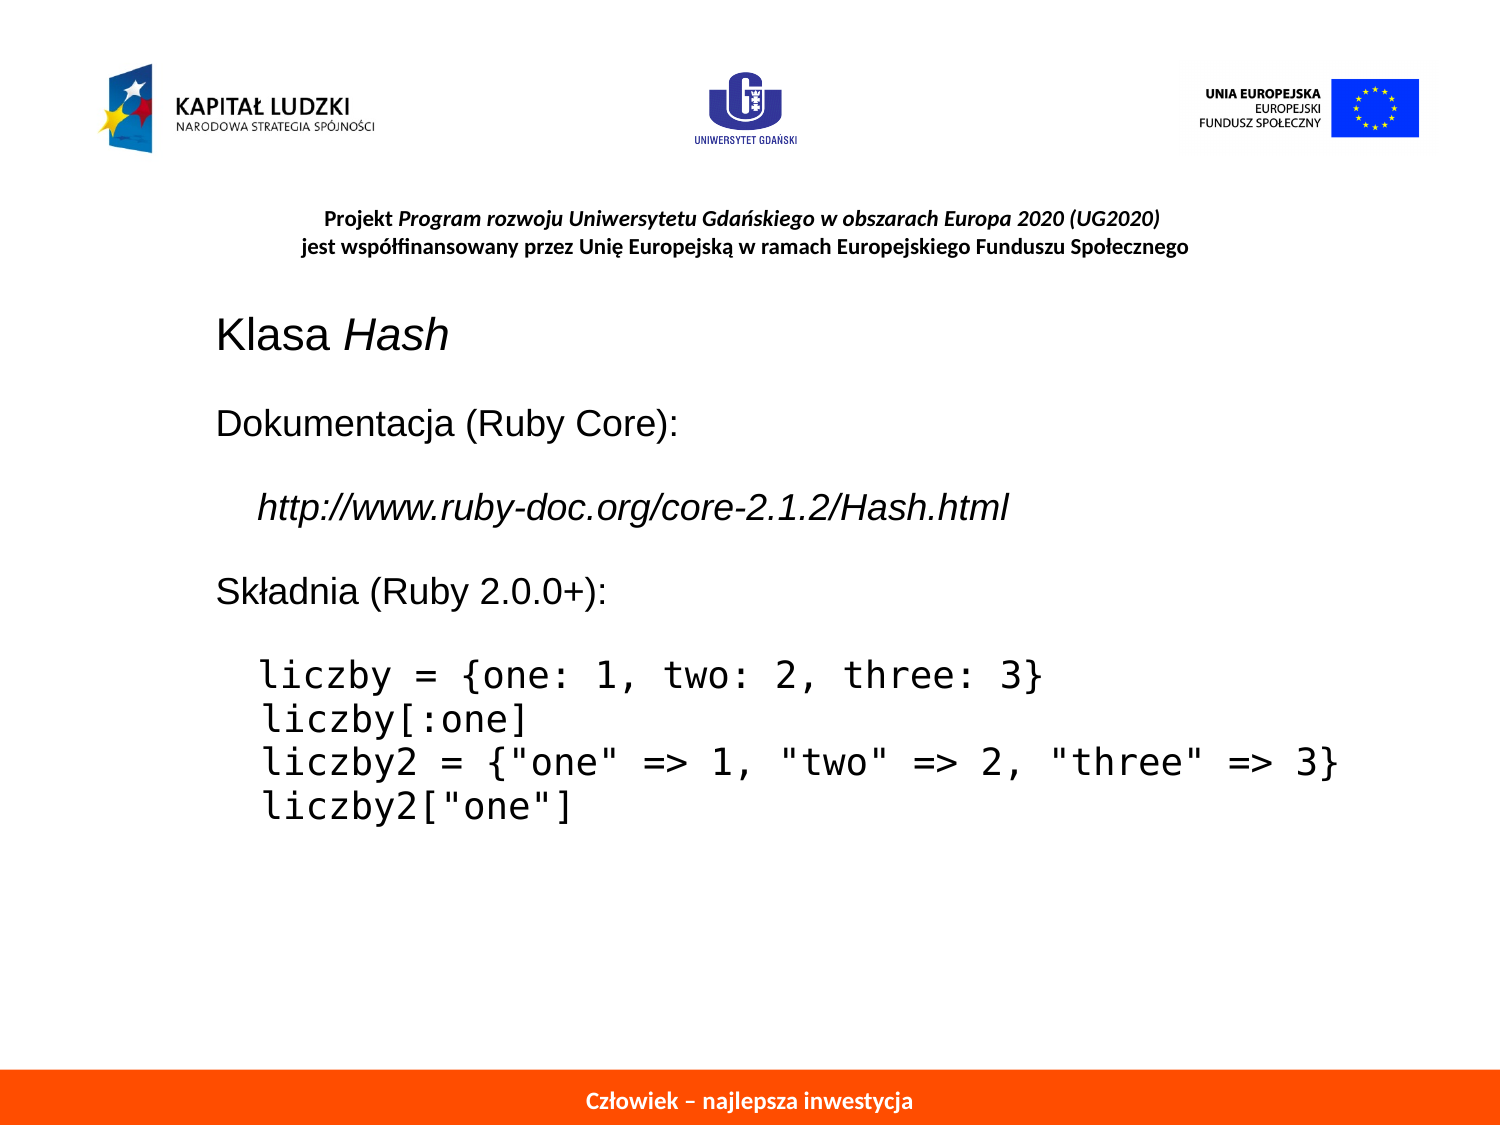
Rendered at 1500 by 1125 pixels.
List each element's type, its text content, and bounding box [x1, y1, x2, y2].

picture [1179, 60, 1439, 156]
text_box Klasa Hash Dokumentacja (Ruby Core): http://www.ruby-doc.org/core-2.1.2/Hash.html Składnia (Ruby 2.0.0+): liczby = {one: 1, two: 2, three: 3} liczby[:one] liczby2 = {"one" => 1, "two" => 2, "three" => 3} liczby2["one"] [200, 301, 1356, 878]
text_box Projekt Program rozwoju Uniwersytetu Gdańskiego w obszarach Europa 2020 (UG2020) jest współfinansowany przez Unię Europejską w ramach Europejskiego Funduszu Społecznego [53, 196, 1439, 267]
picture [692, 69, 800, 147]
picture [53, 19, 418, 196]
footer Człowiek – najlepsza inwestycja [0, 1069, 1500, 1125]
